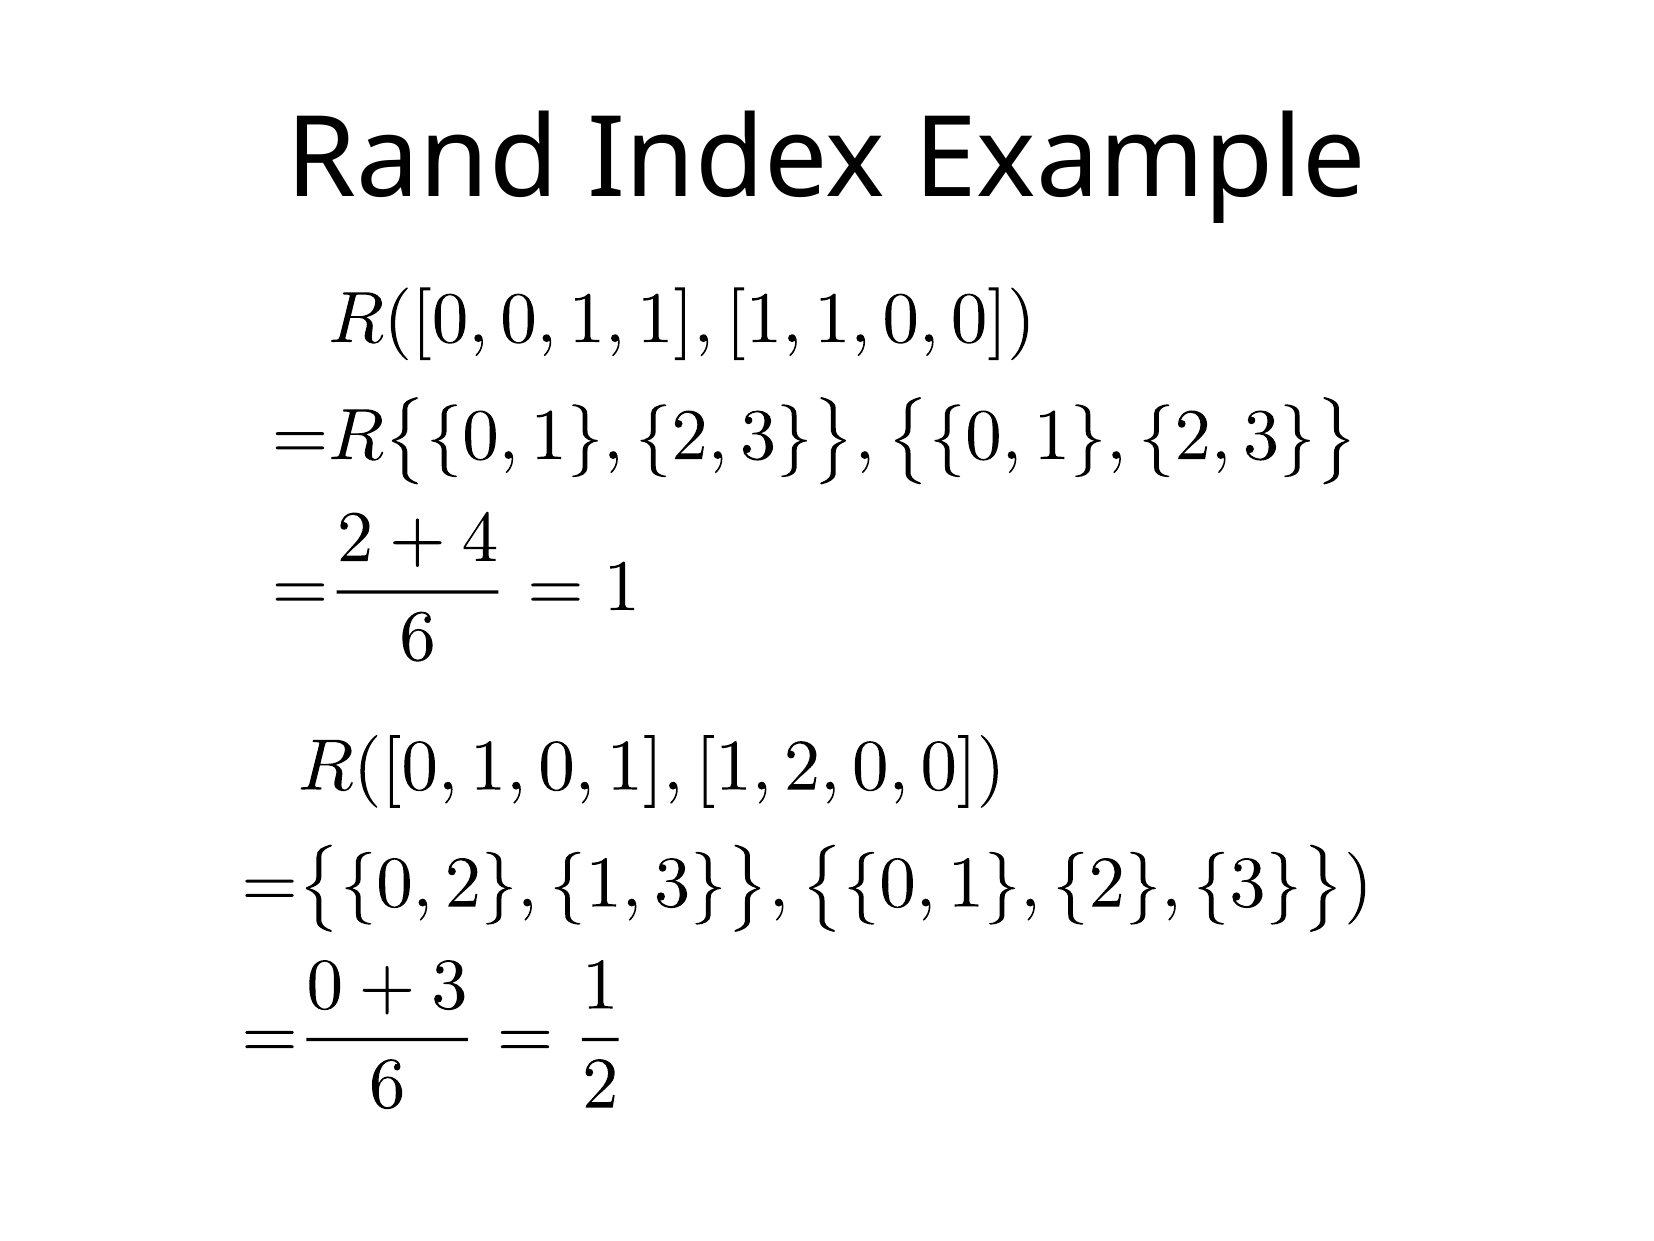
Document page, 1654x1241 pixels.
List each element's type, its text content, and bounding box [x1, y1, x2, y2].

text_box [241, 735, 1373, 1110]
text_box [271, 287, 1358, 662]
title Rand Index Example [82, 49, 1571, 257]
